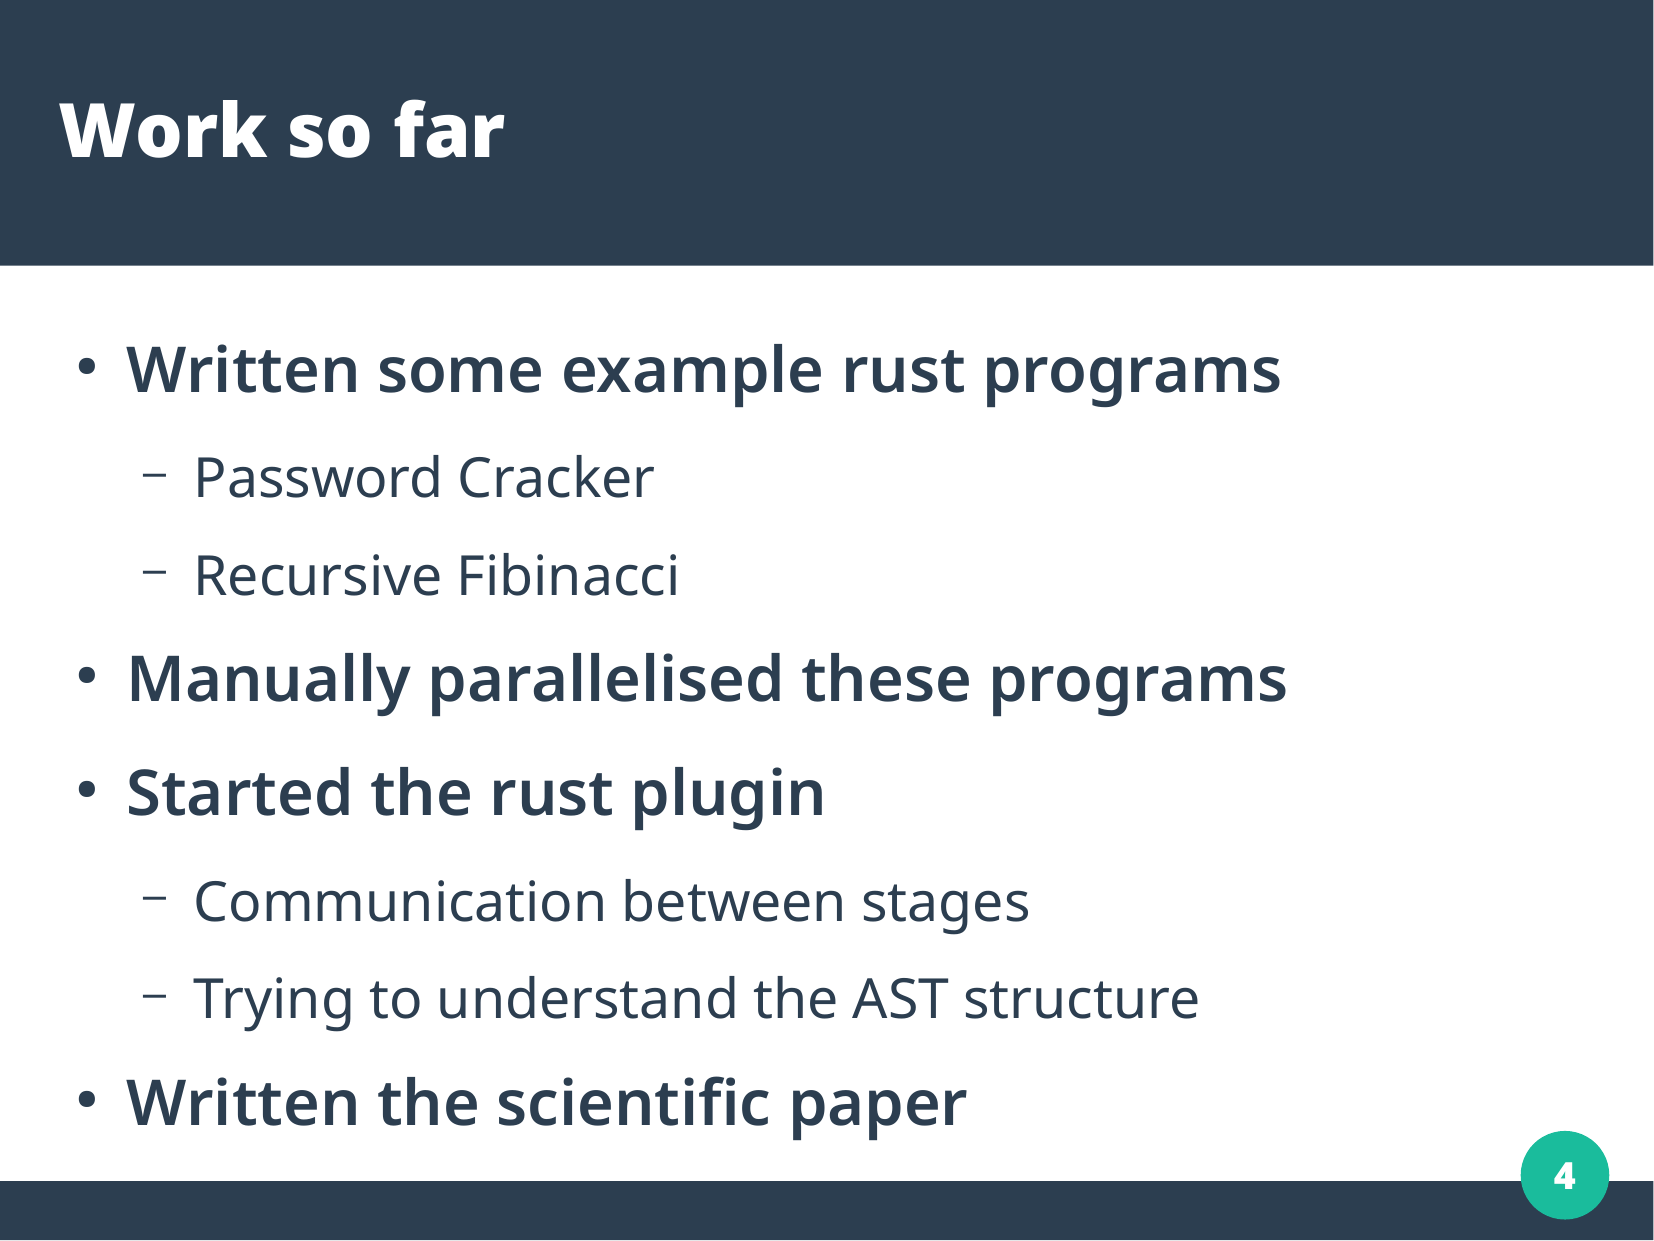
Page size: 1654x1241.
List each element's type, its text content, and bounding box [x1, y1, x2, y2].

list Written some example rust programs Password Cracker Recursive Fibinacci Manually parallelised these programs Started the rust plugin Communication between stages Trying to understand the AST structure Written the scientific paper [59, 324, 1595, 1152]
title Work so far [59, 49, 1595, 207]
